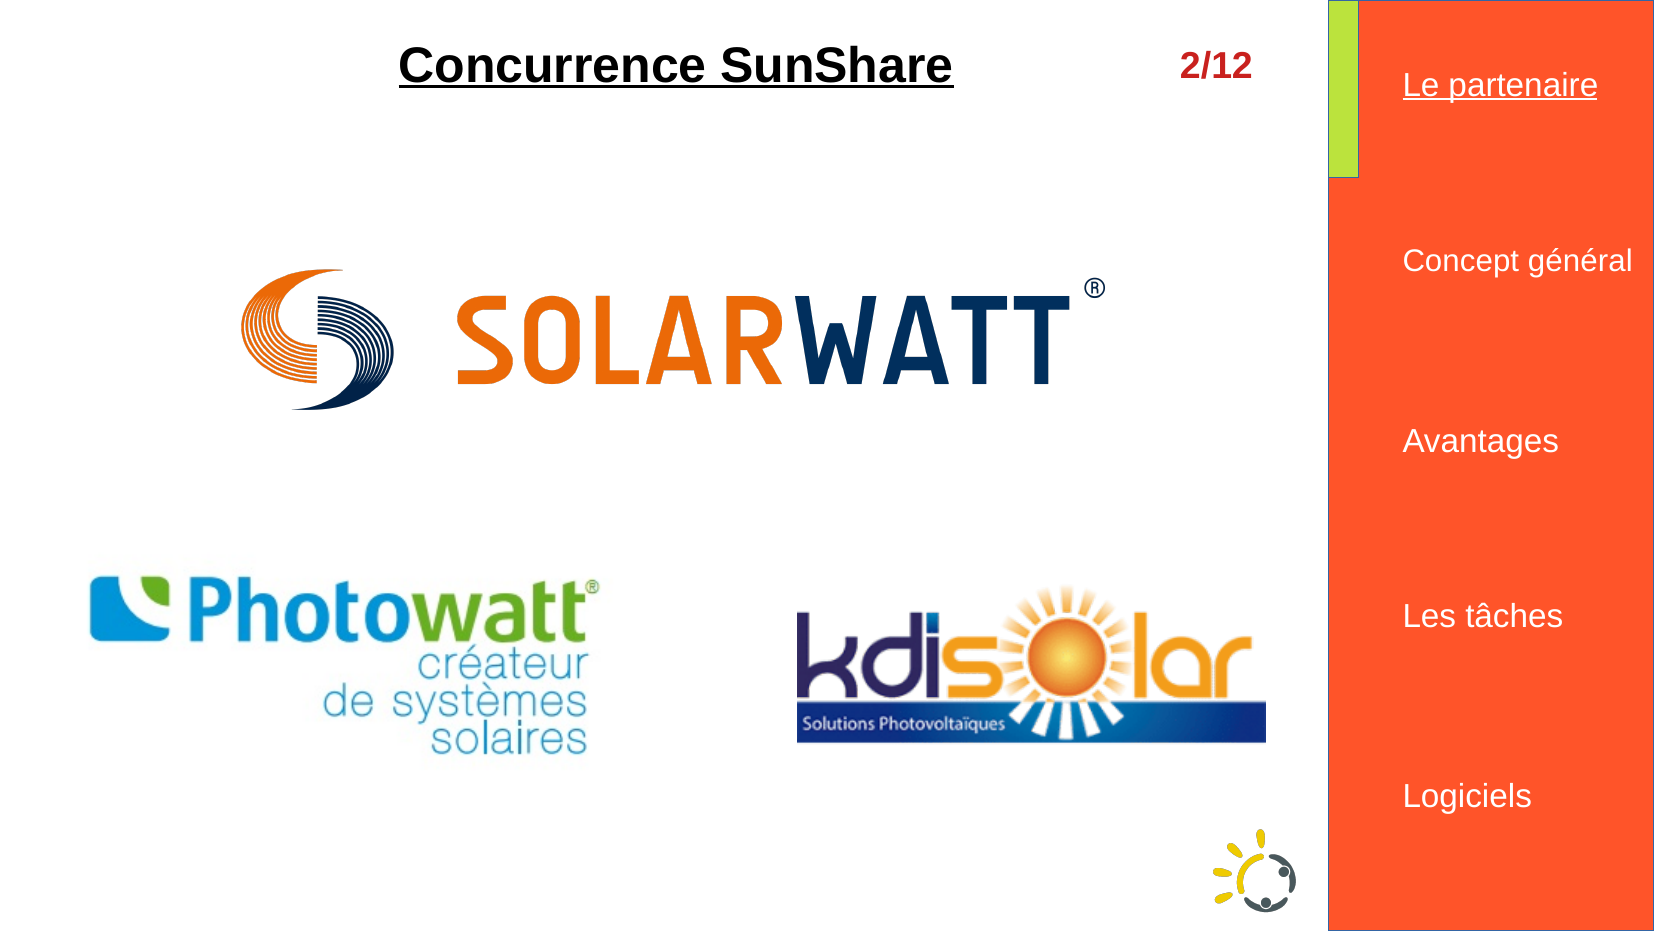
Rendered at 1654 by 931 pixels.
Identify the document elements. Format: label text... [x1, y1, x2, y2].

picture [65, 531, 621, 790]
text_box Concurrence SunShare [383, 29, 975, 101]
text_box [1387, 59, 1654, 149]
picture [797, 552, 1266, 768]
picture [1210, 826, 1300, 916]
text_box [1328, 0, 1359, 178]
picture [236, 265, 1110, 414]
